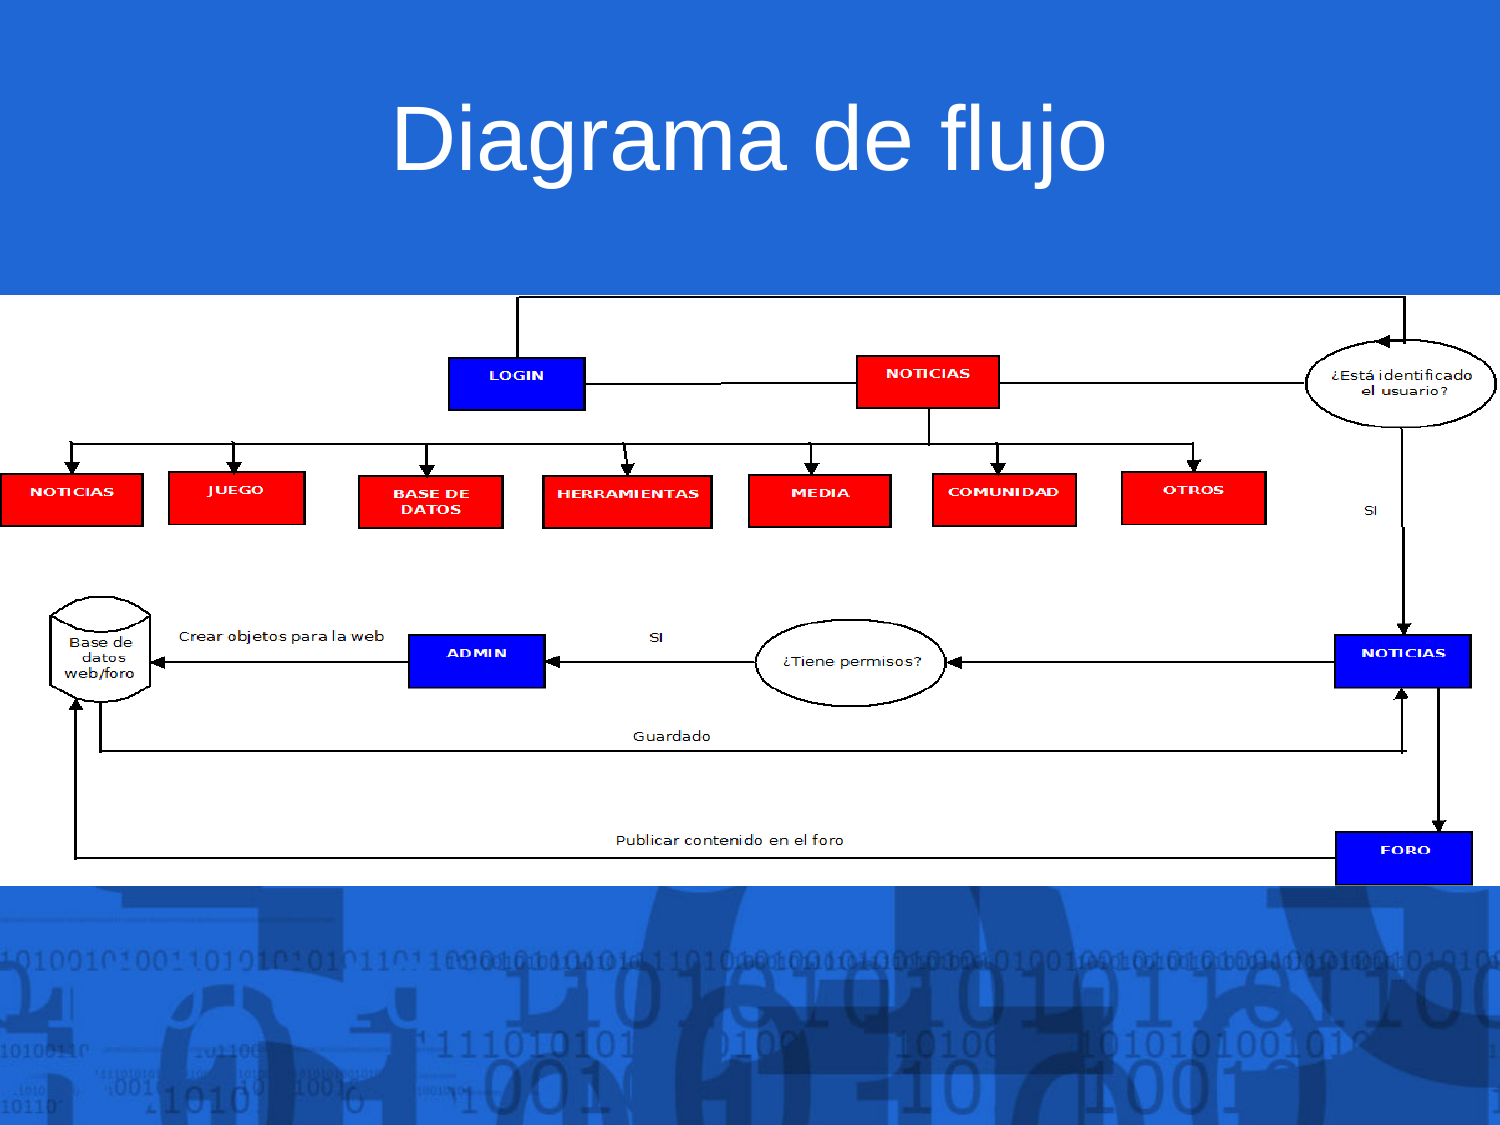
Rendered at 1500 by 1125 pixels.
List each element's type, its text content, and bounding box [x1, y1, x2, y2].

picture [0, 0, 1500, 1125]
title Diagrama de flujo [75, 45, 1426, 233]
